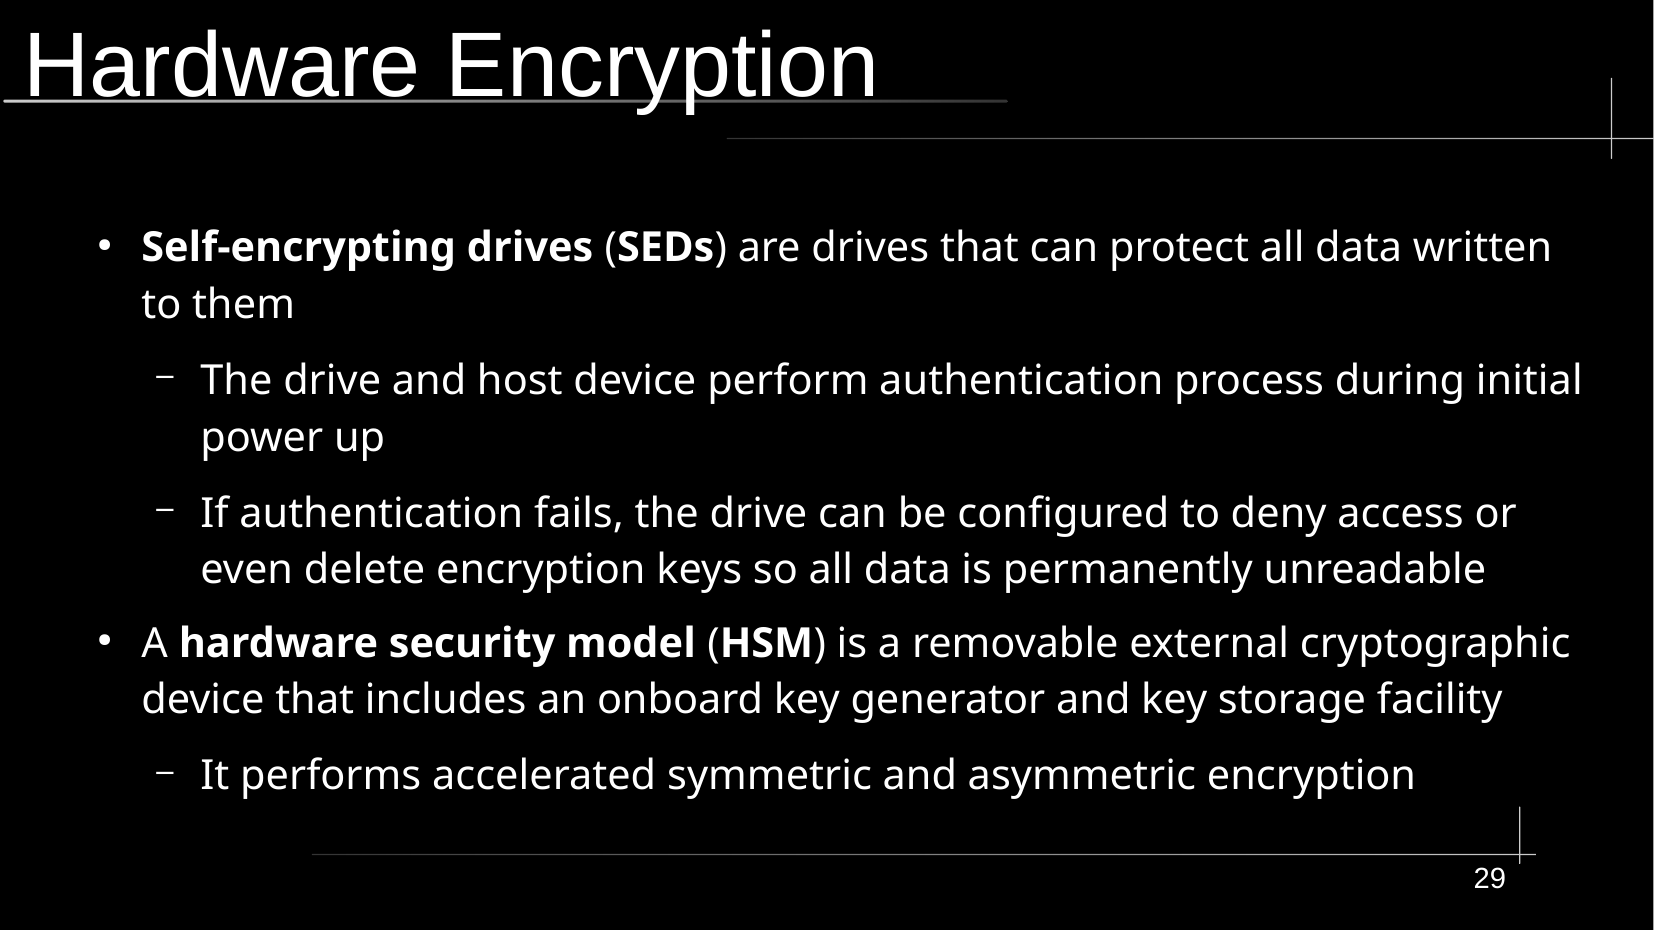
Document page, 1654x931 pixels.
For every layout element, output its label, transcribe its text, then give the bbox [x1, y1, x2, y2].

title Hardware Encryption [23, 11, 1589, 119]
list Self-encrypting drives (SEDs) are drives that can protect all data written to them The drive and host device perform authentication process during initial power up If authentication fails, the drive can be configured to deny access or even delete encryption keys so all data is permanently unreadable A hardware security model (HSM) is a removable external cryptographic device that includes an onboard key generator and key storage facility It performs accelerated symmetric and asymmetric encryption [82, 217, 1592, 811]
